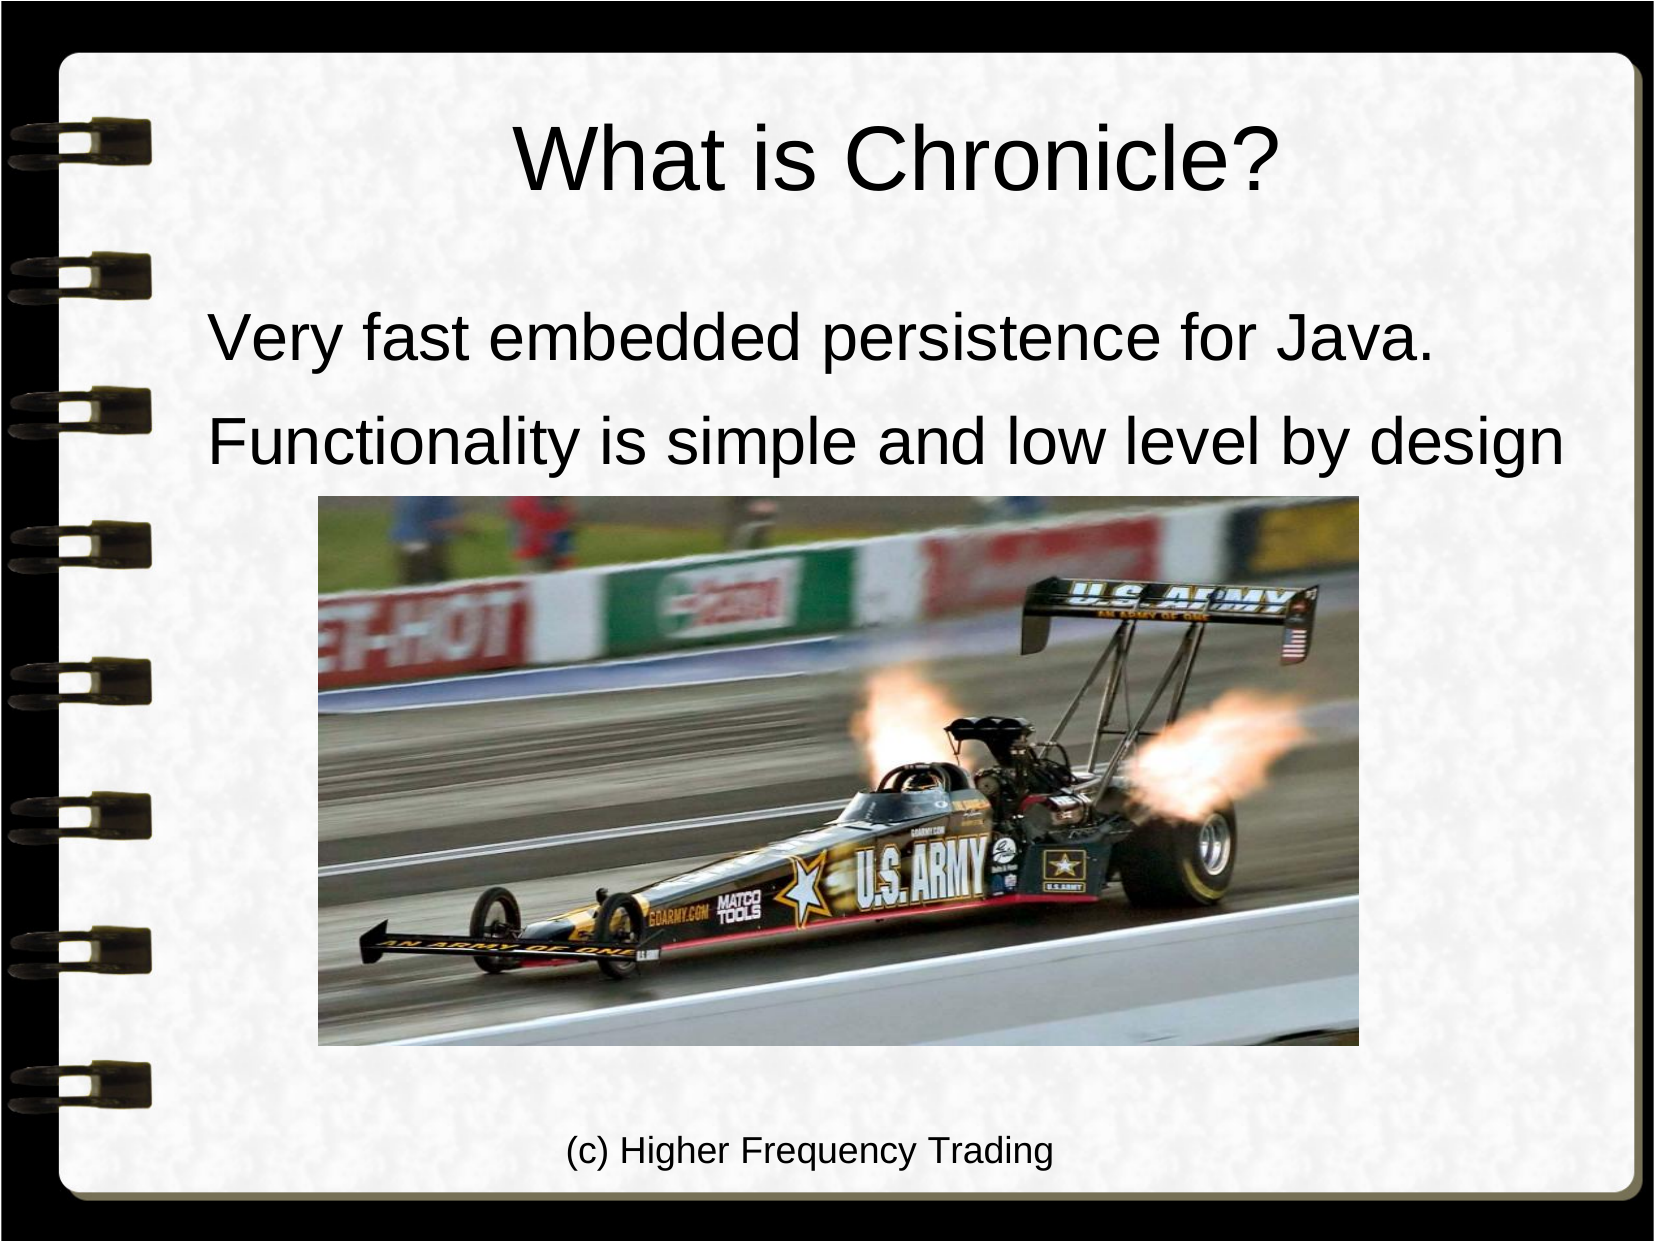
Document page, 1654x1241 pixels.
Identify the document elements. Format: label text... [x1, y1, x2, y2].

title What is Chronicle? [153, 52, 1642, 260]
picture [1, 1, 1654, 1241]
list Very fast embedded persistence for Java. Functionality is simple and low level by design [151, 296, 1607, 1111]
